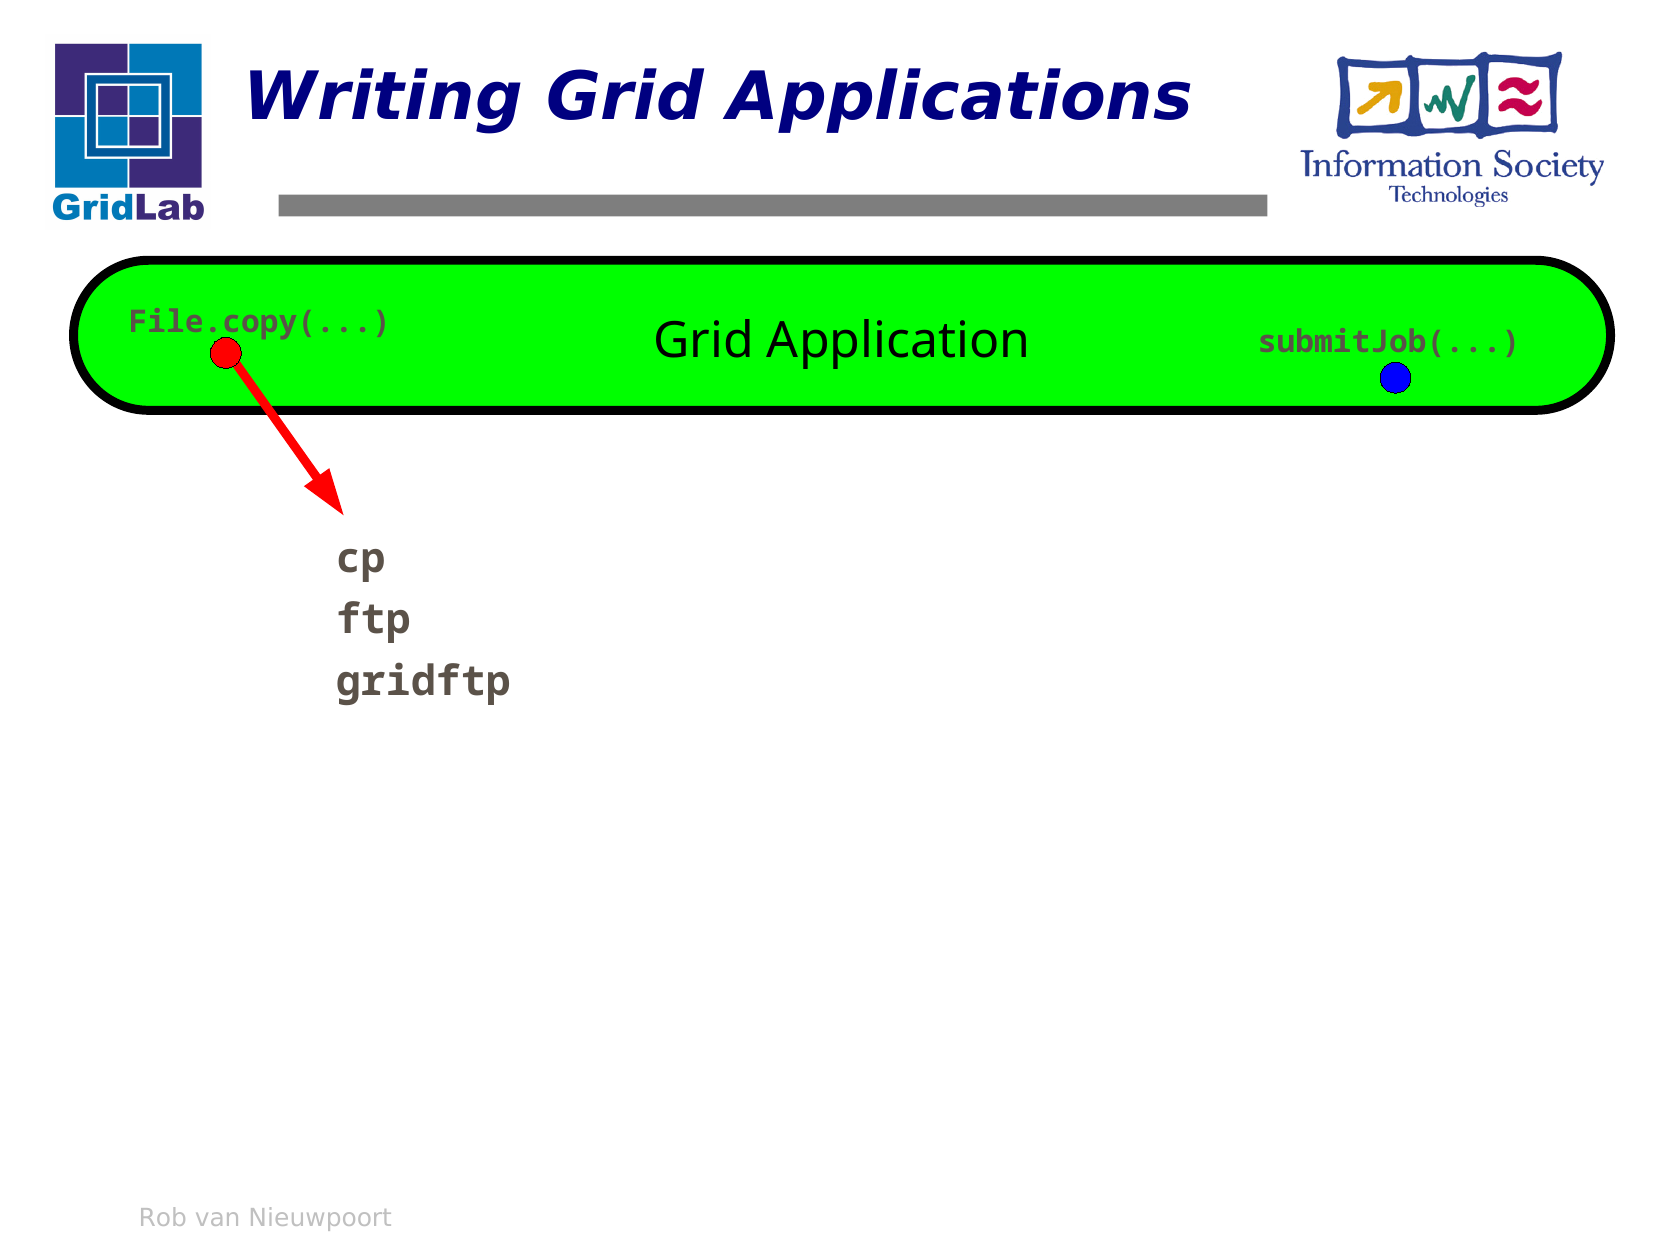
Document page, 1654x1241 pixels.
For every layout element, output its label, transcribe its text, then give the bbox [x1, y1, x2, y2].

text_box Grid Application [73, 260, 1611, 411]
text_box cp ftp gridftp [335, 522, 511, 713]
picture [1293, 34, 1611, 214]
picture [45, 34, 211, 230]
text_box File.copy(...) [128, 295, 392, 332]
text_box [1380, 362, 1411, 394]
text_box [210, 337, 242, 369]
text_box submitJob(...) [1257, 315, 1521, 352]
title Writing Grid Applications [243, 0, 1280, 187]
